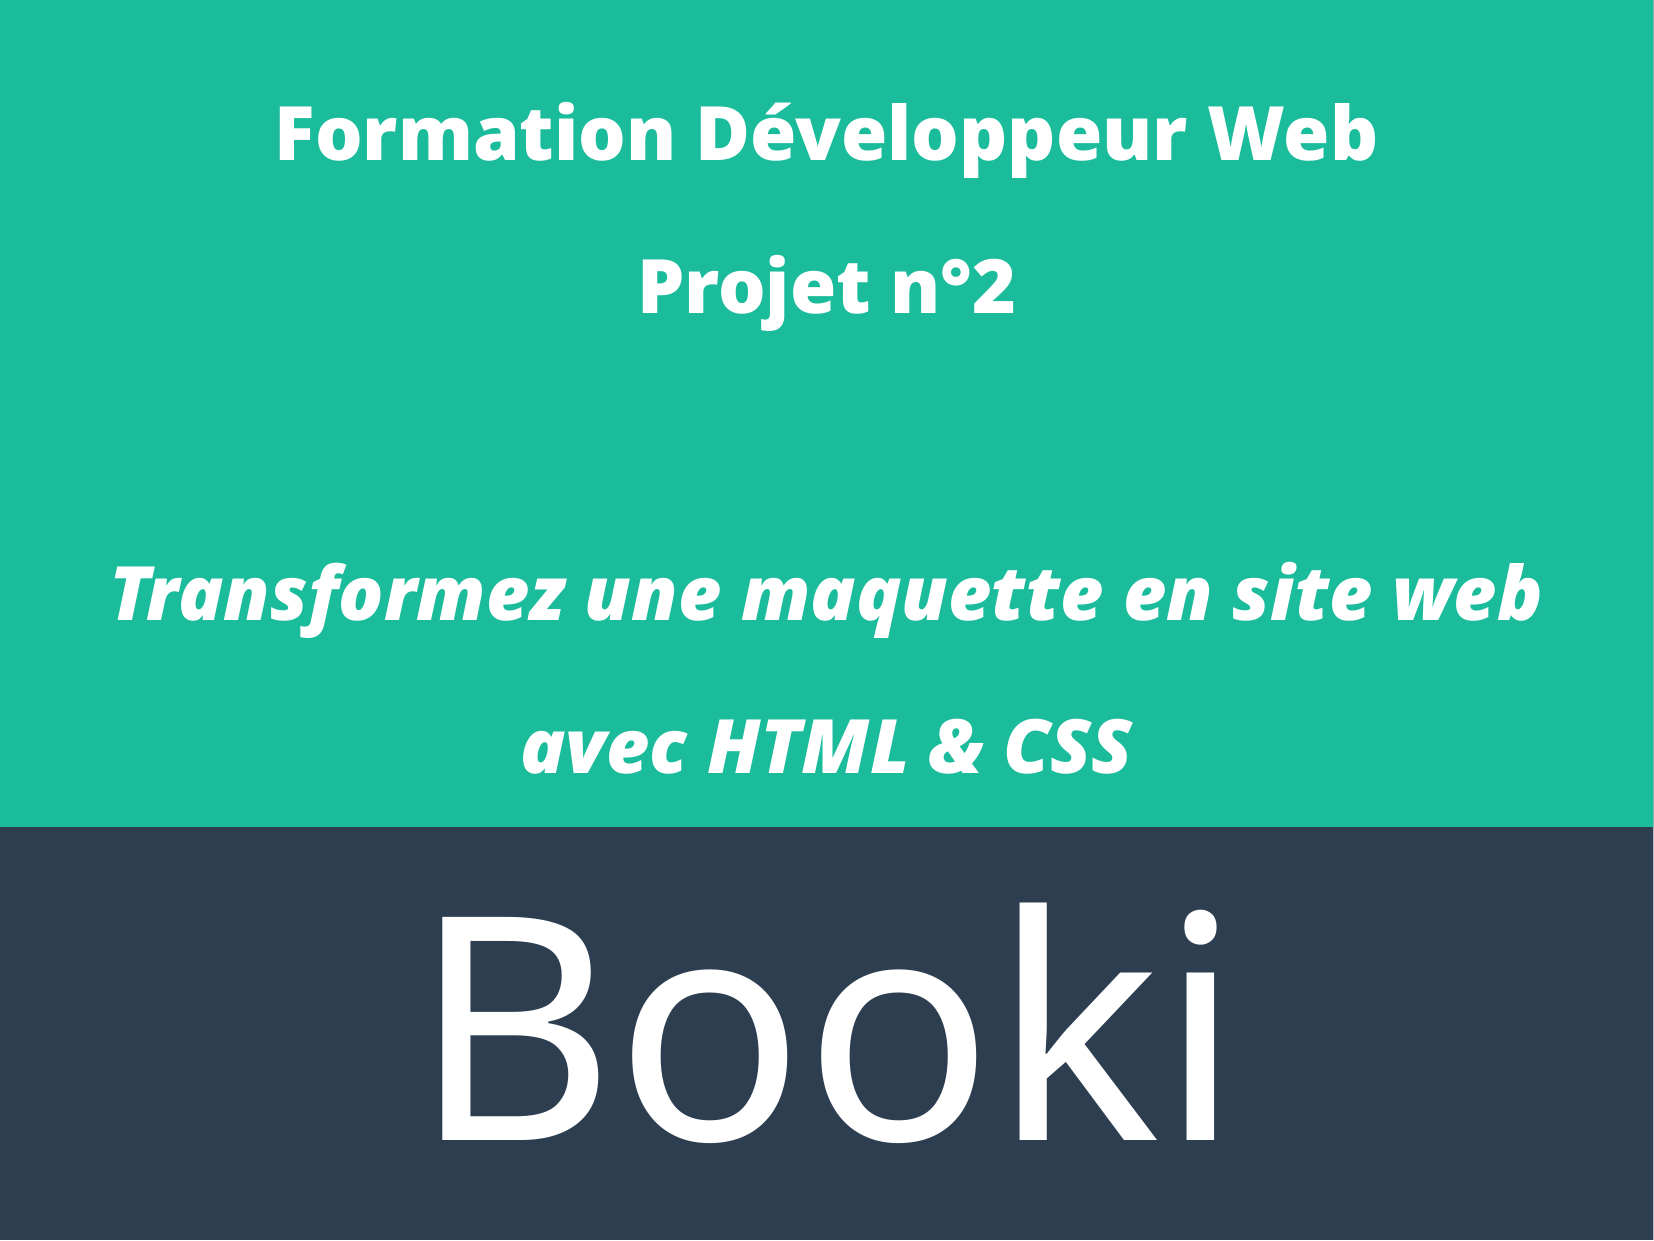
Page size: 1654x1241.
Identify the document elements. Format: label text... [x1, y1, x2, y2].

title Formation Développeur Web Projet n°2 Transformez une maquette en site web avec HTML & CSS [59, 85, 1595, 740]
subtitle Booki [59, 828, 1595, 1210]
